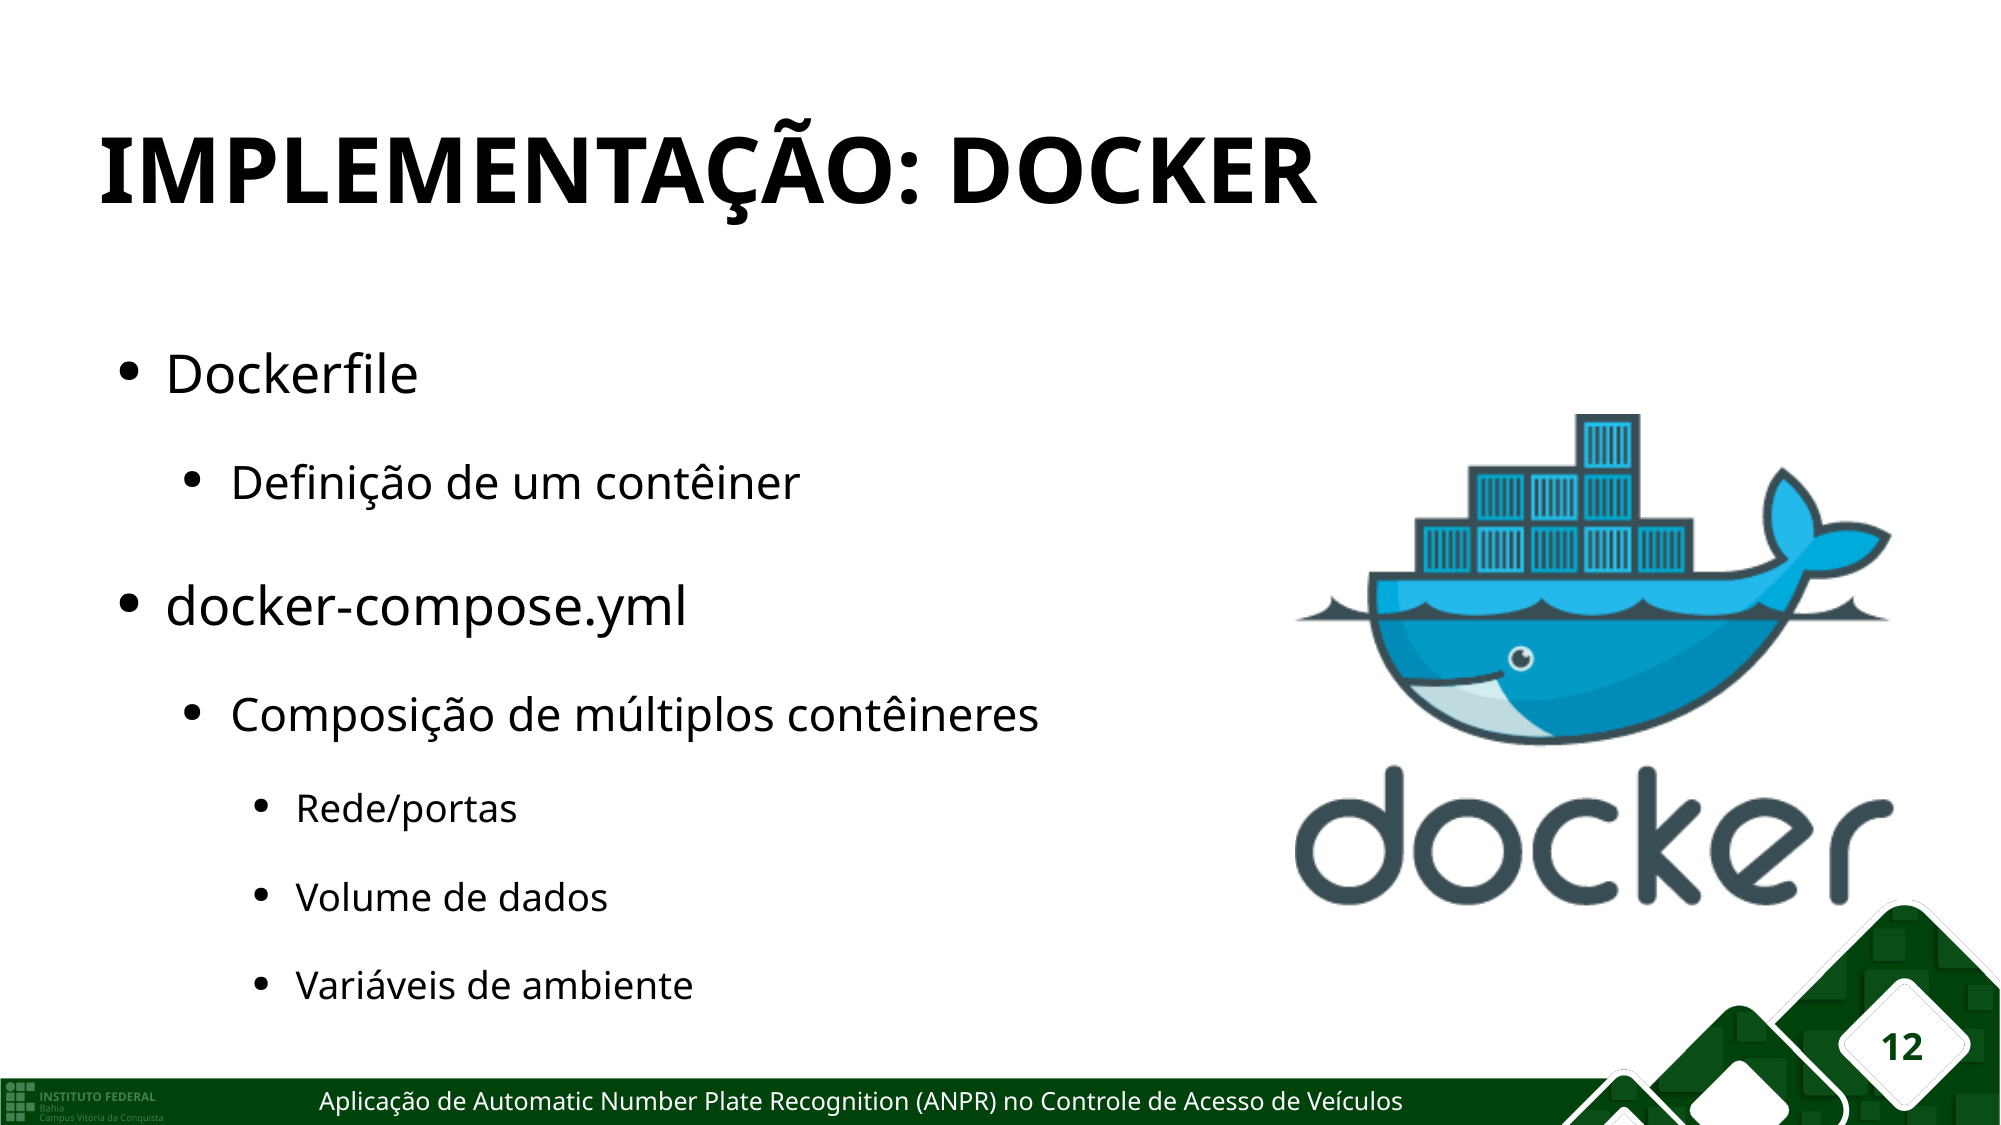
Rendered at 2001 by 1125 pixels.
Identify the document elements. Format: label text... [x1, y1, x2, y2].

title IMPLEMENTAÇÃO: DOCKER [99, 59, 1900, 277]
picture [0, 414, 2000, 1125]
list Dockerfile Definição de um contêiner docker-compose.yml Composição de múltiplos contêineres Rede/portas Volume de dados Variáveis de ambiente [99, 299, 1258, 1014]
